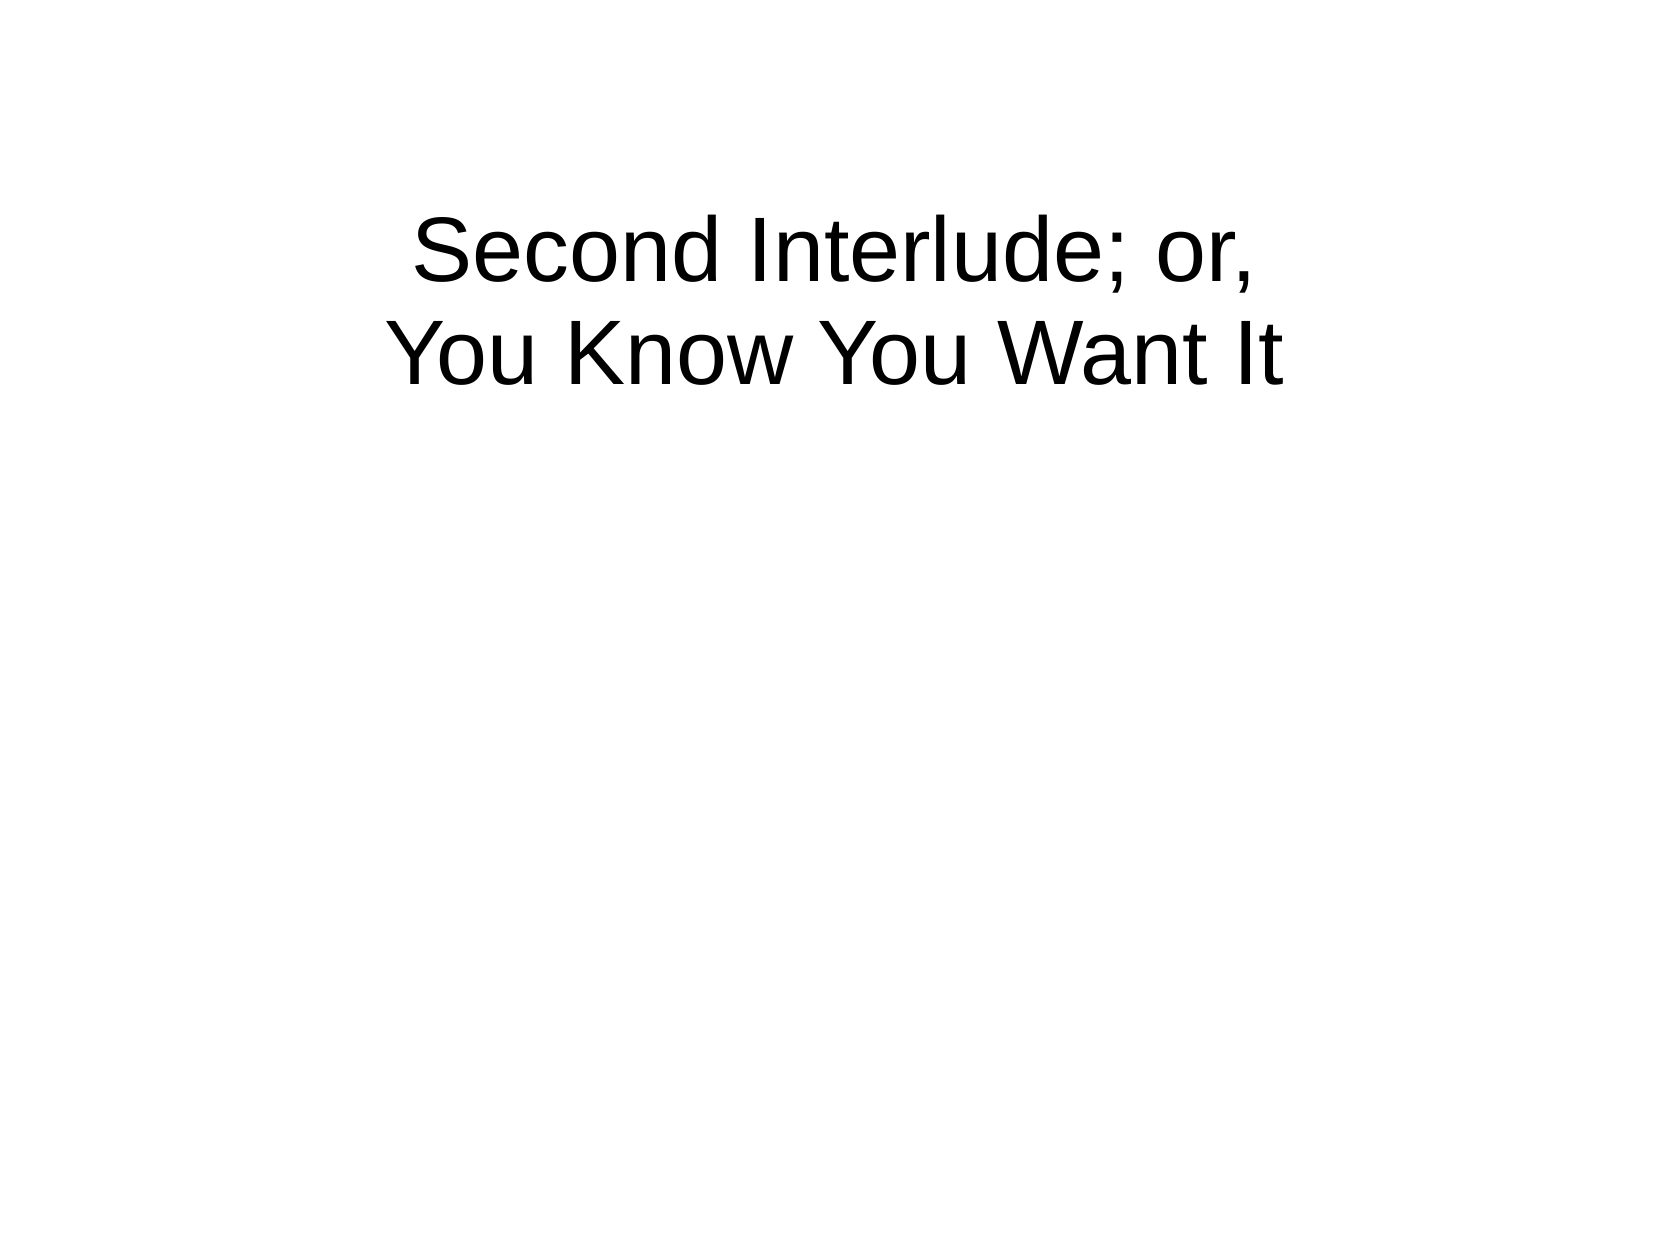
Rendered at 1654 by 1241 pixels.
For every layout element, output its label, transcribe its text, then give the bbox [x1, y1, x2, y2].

title Second Interlude; or, You Know You Want It [90, 197, 1579, 406]
